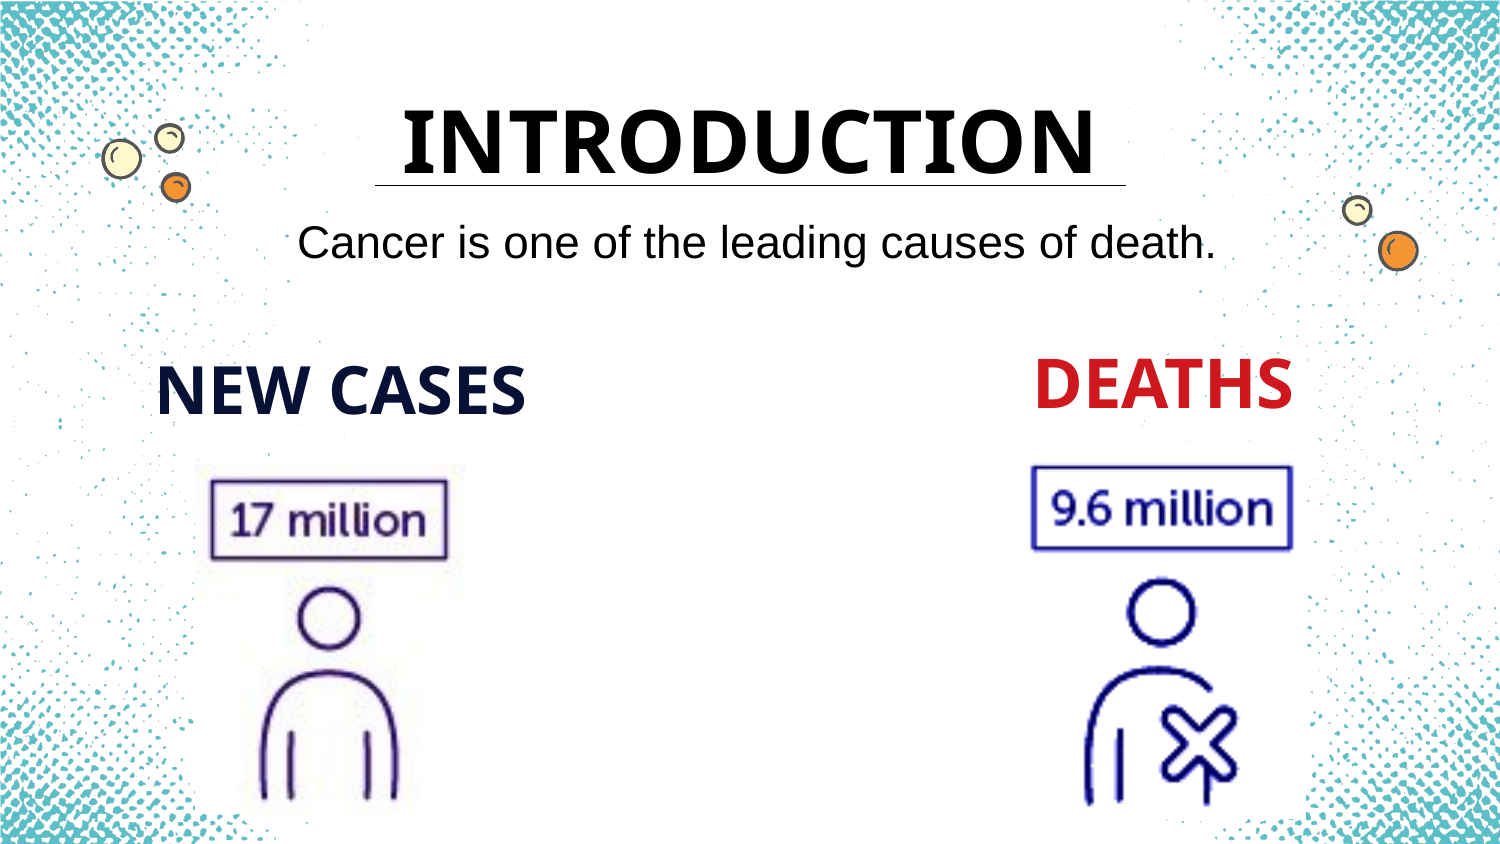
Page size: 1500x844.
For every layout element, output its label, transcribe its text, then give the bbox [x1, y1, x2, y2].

title INTRODUCTION [99, 91, 1403, 186]
picture [0, 0, 1500, 844]
text_box Cancer is one of the leading causes of death. [240, 210, 1276, 328]
title DEATHS [971, 333, 1356, 428]
title NEW CASES [66, 341, 616, 436]
